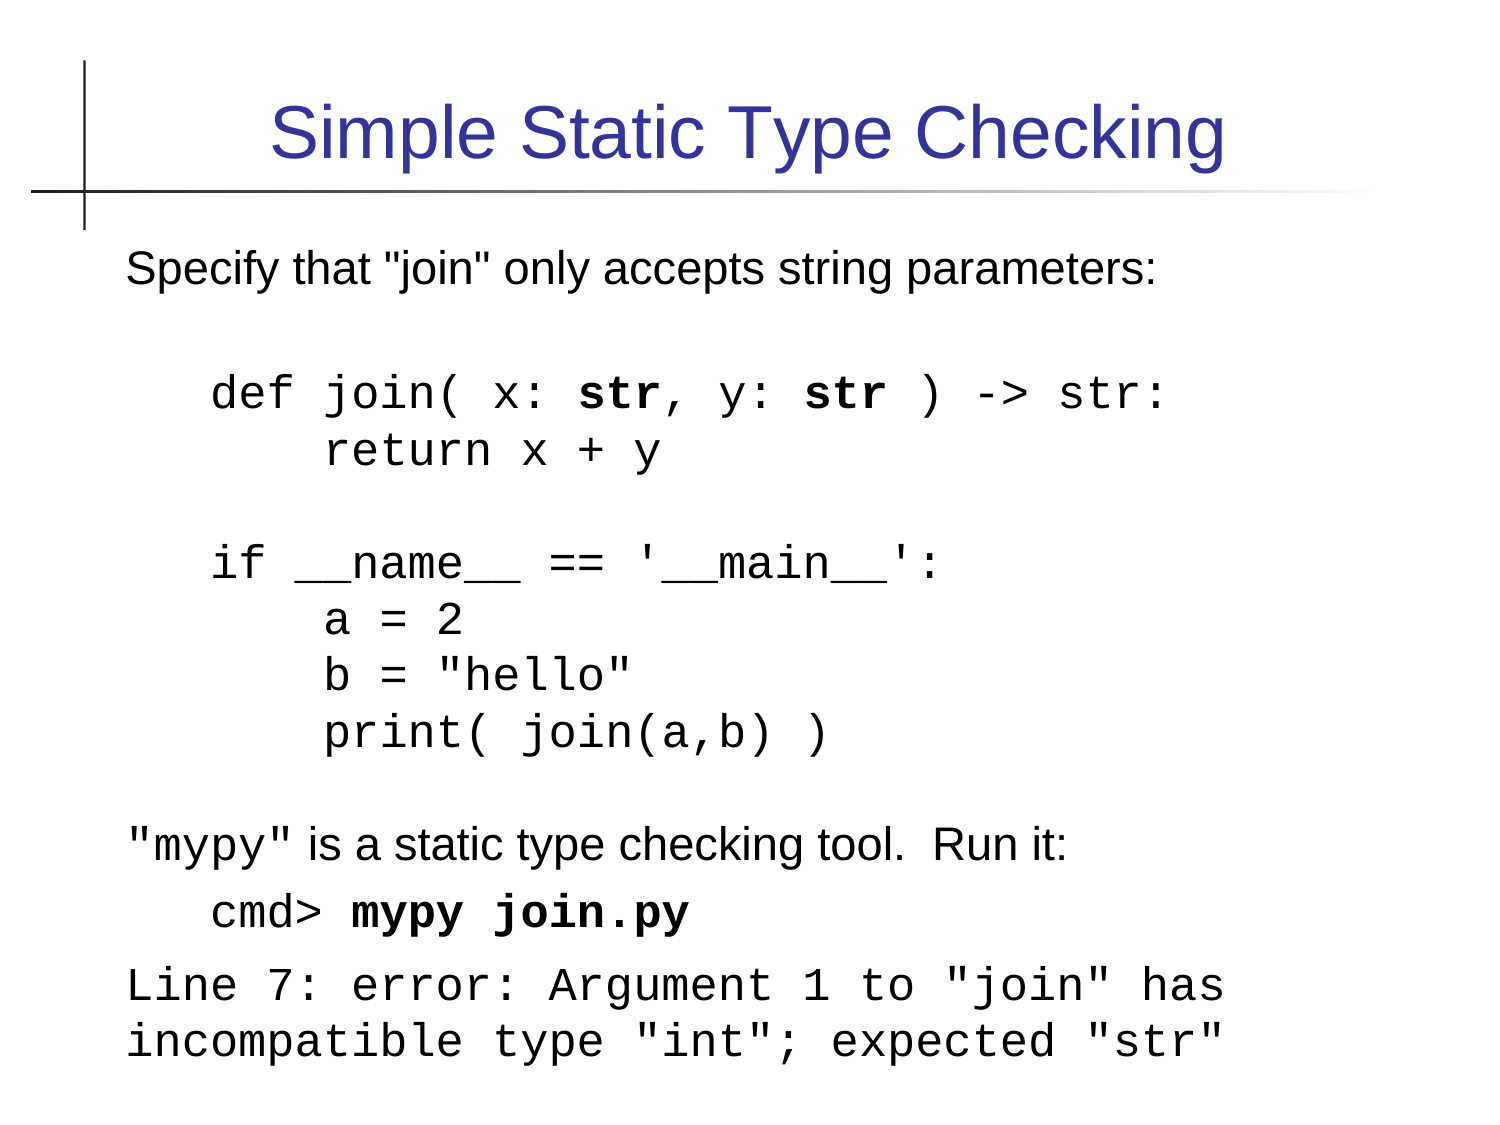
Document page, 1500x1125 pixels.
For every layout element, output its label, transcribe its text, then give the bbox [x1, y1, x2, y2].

list Specify that "join" only accepts string parameters: def join( x: str, y: str ) -> str: return x + y if __name__ == '__main__': a = 2 b = "hello" print( join(a,b) ) "mypy" is a static type checking tool. Run it: cmd> mypy join.py Line 7: error: Argument 1 to "join" has incompatible type "int"; expected "str" [110, 229, 1408, 1081]
title Simple Static Type Checking [100, 42, 1397, 182]
